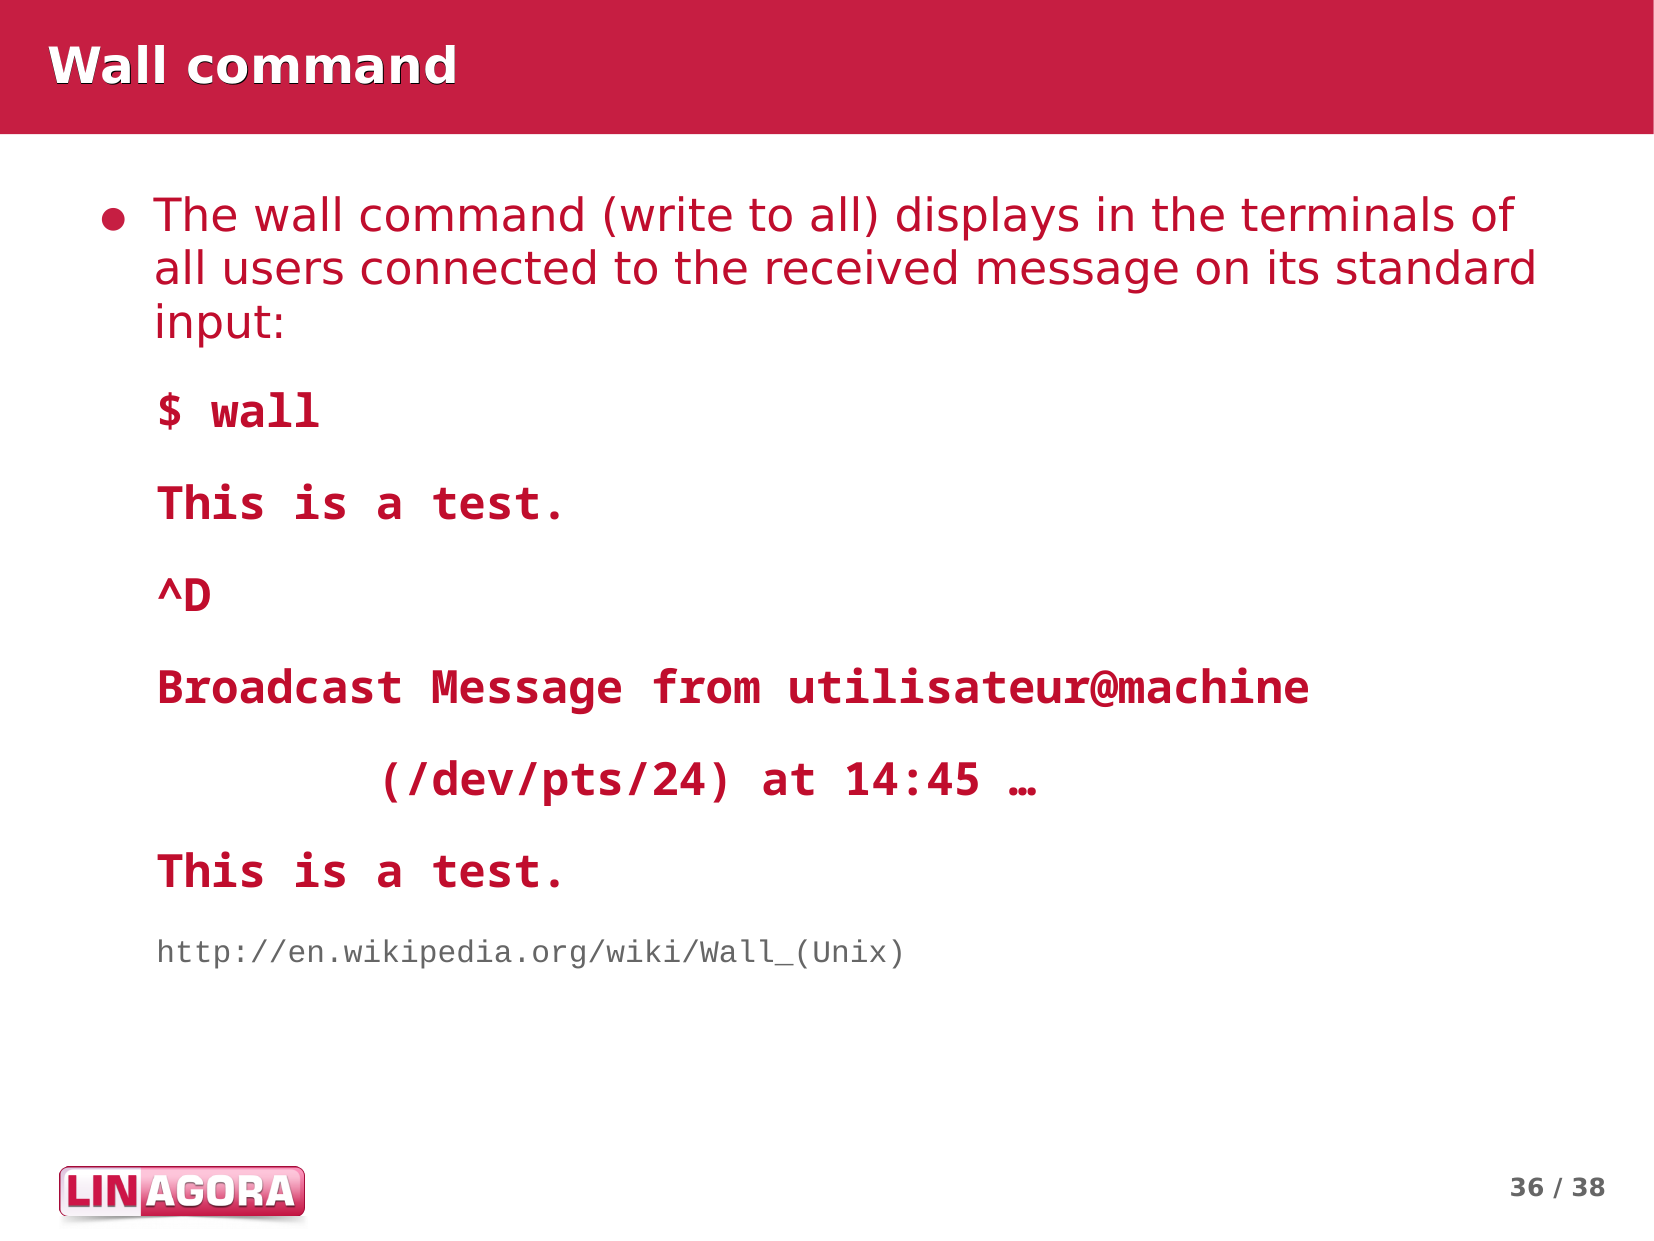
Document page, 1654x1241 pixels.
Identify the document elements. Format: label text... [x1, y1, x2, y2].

picture [59, 1166, 308, 1229]
list The wall command (write to all) displays in the terminals of all users connected to the received message on its standard input: $ wall This is a test. ^D Broadcast Message from utilisateur@machine (/dev/pts/24) at 14:45 … This is a test. [82, 188, 1571, 1134]
text_box http://en.wikipedia.org/wiki/Wall_(Unix) [141, 928, 1028, 981]
title Wall command [47, 7, 1624, 126]
